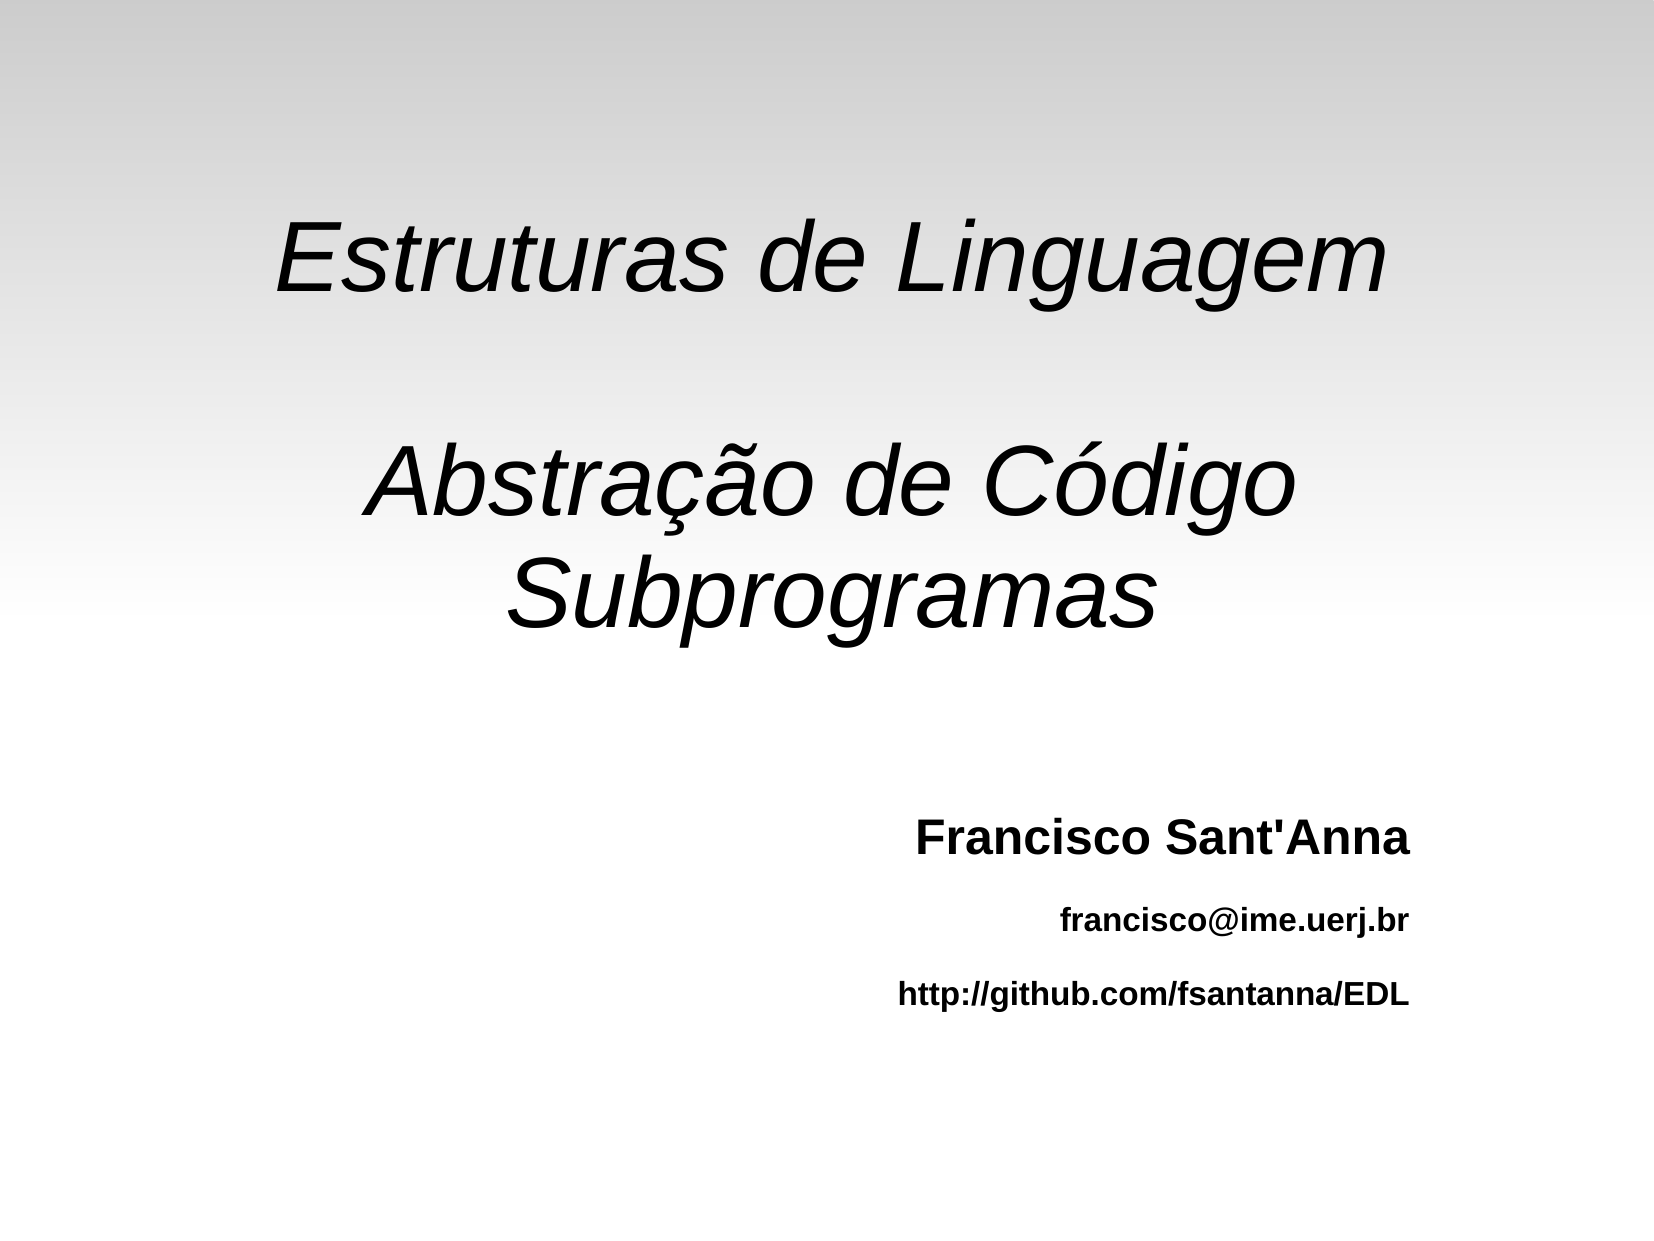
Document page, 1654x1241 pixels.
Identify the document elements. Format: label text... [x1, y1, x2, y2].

subtitle Estruturas de Linguagem Abstração de Código Subprogramas [88, 201, 1577, 649]
text_box Francisco Sant'Anna francisco@ime.uerj.br http://github.com/fsantanna/EDL [882, 801, 1425, 1023]
